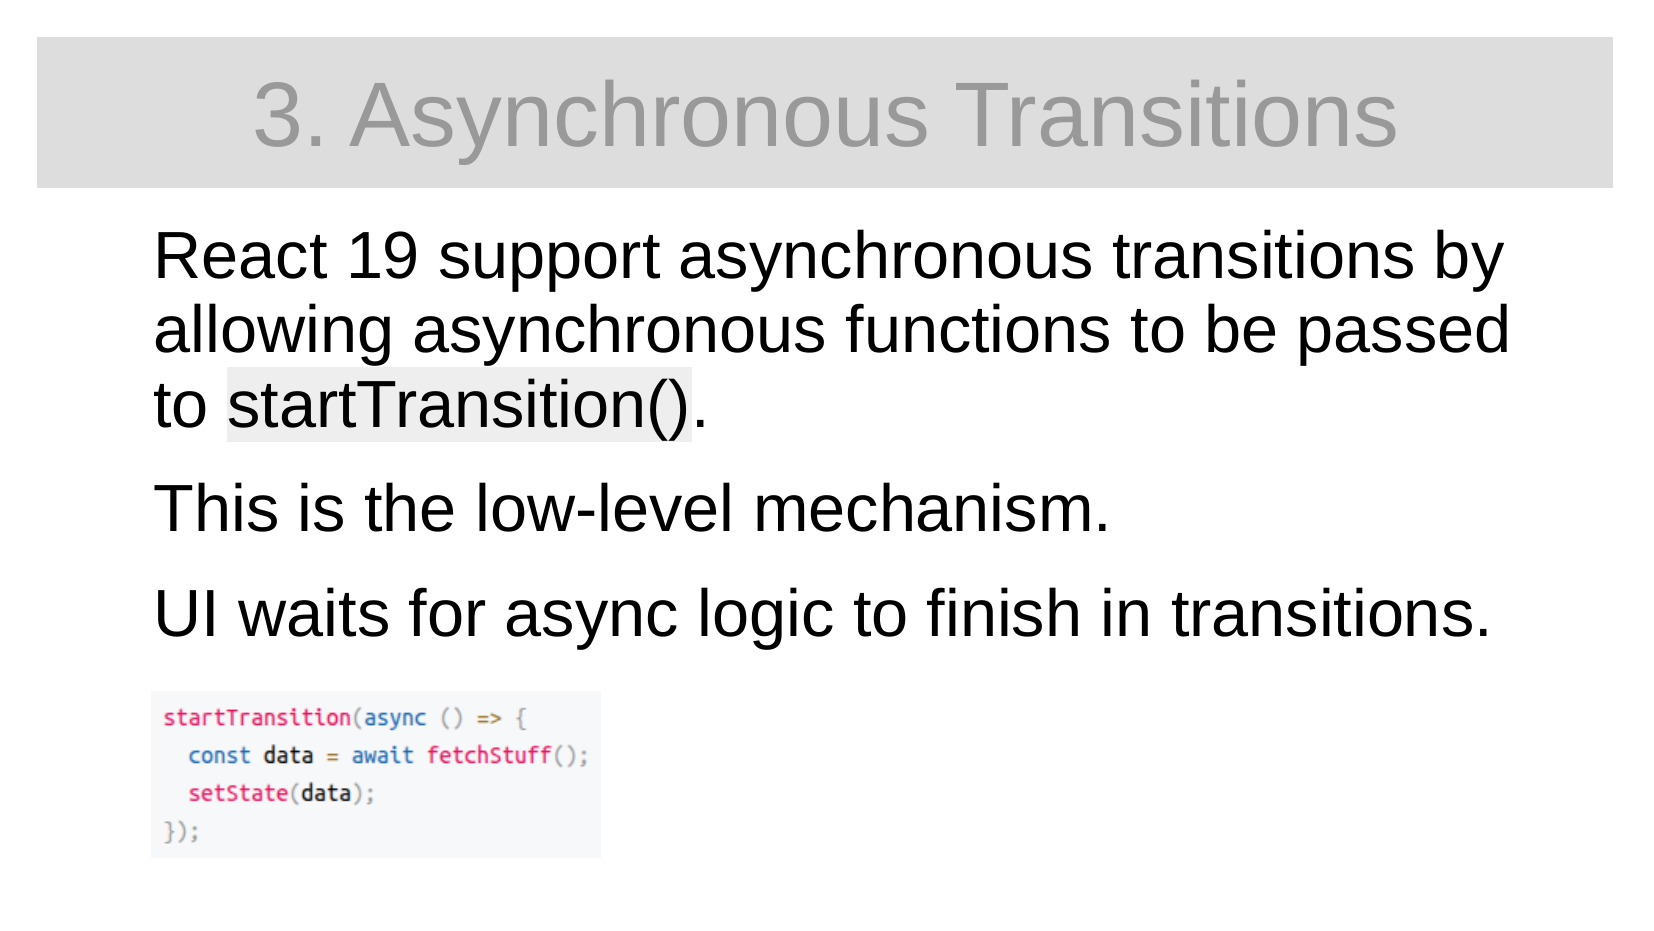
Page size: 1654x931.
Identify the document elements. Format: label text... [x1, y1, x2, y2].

text_box [1571, 37, 1613, 188]
title 3. Asynchronous Transitions [82, 37, 1571, 193]
list React 19 support asynchronous transitions by allowing asynchronous functions to be passed to startTransition(). This is the low-level mechanism. UI waits for async logic to finish in transitions. [82, 217, 1571, 758]
picture [151, 691, 601, 858]
text_box [37, 37, 82, 188]
